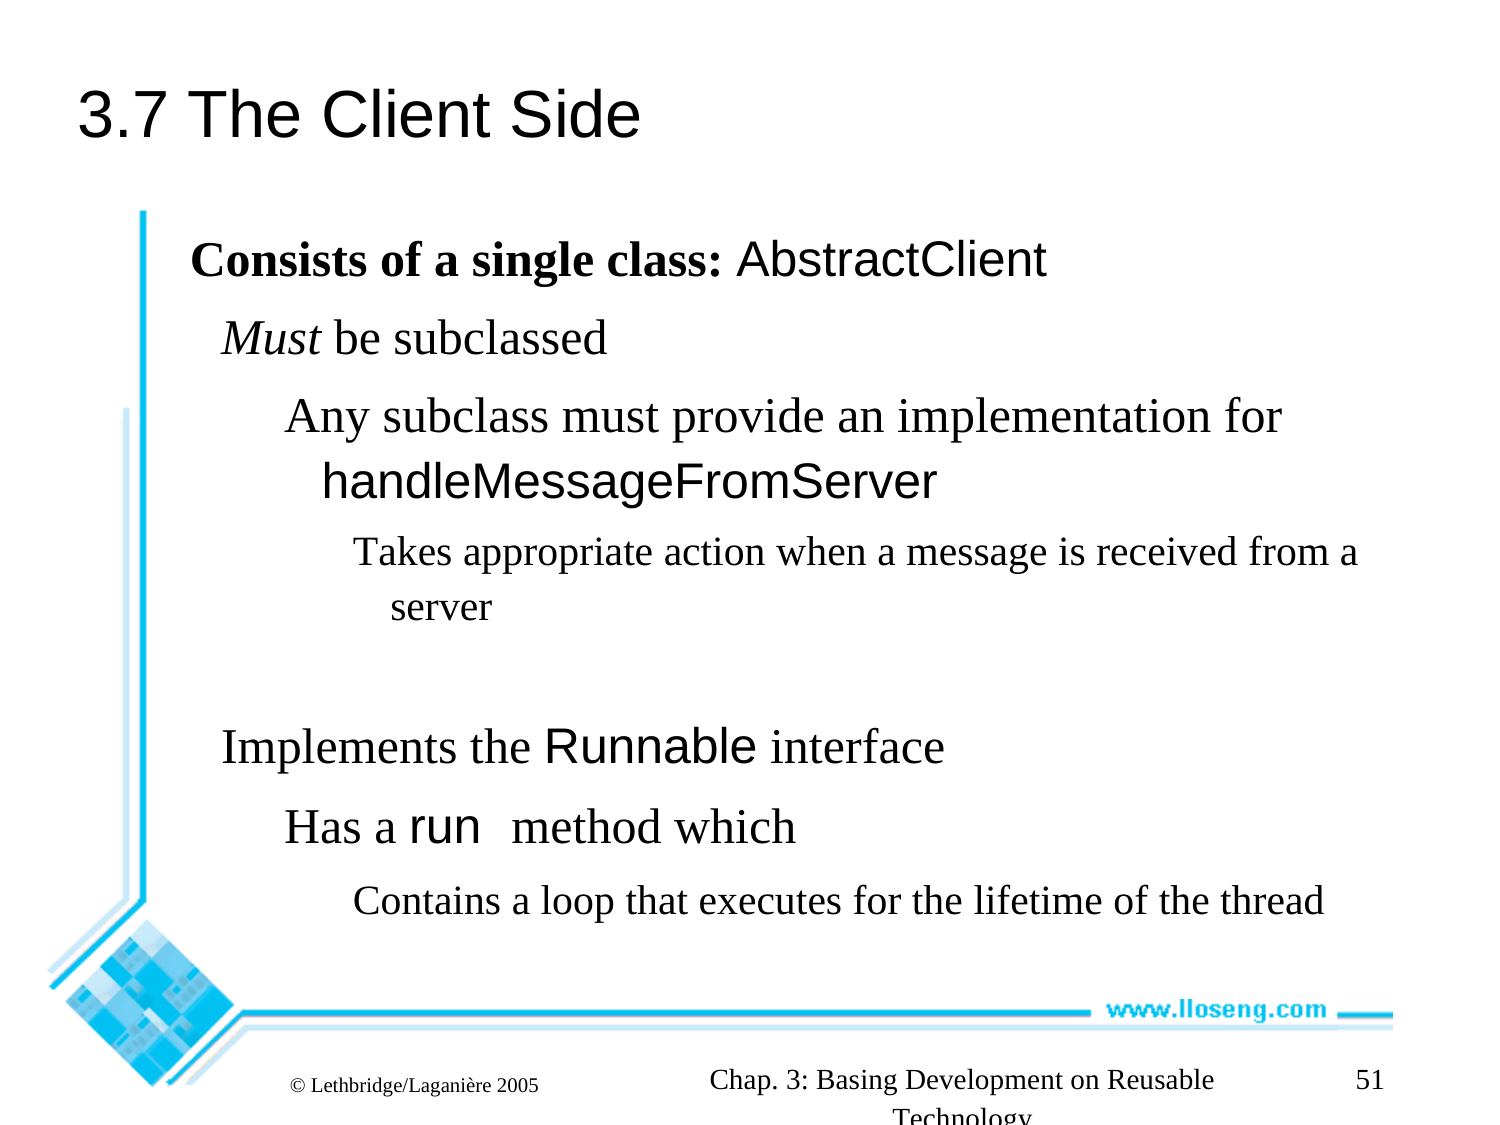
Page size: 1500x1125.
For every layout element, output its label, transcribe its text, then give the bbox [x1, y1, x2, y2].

text_box Chap. 3: Basing Development on Reusable Technology [624, 1050, 1300, 1125]
text_box © Lethbridge/Laganière 2005 [275, 1062, 601, 1125]
picture [35, 199, 1363, 1089]
list Consists of a single class: AbstractClient Must be subclassed Any subclass must provide an implementation for handleMessageFromServer Takes appropriate action when a message is received from a server Implements the Runnable interface Has a run method which Contains a loop that executes for the lifetime of the thread [174, 212, 1413, 1000]
text_box 15 [1325, 1050, 1401, 1125]
title 3.7 The Client Side [62, 37, 1413, 188]
